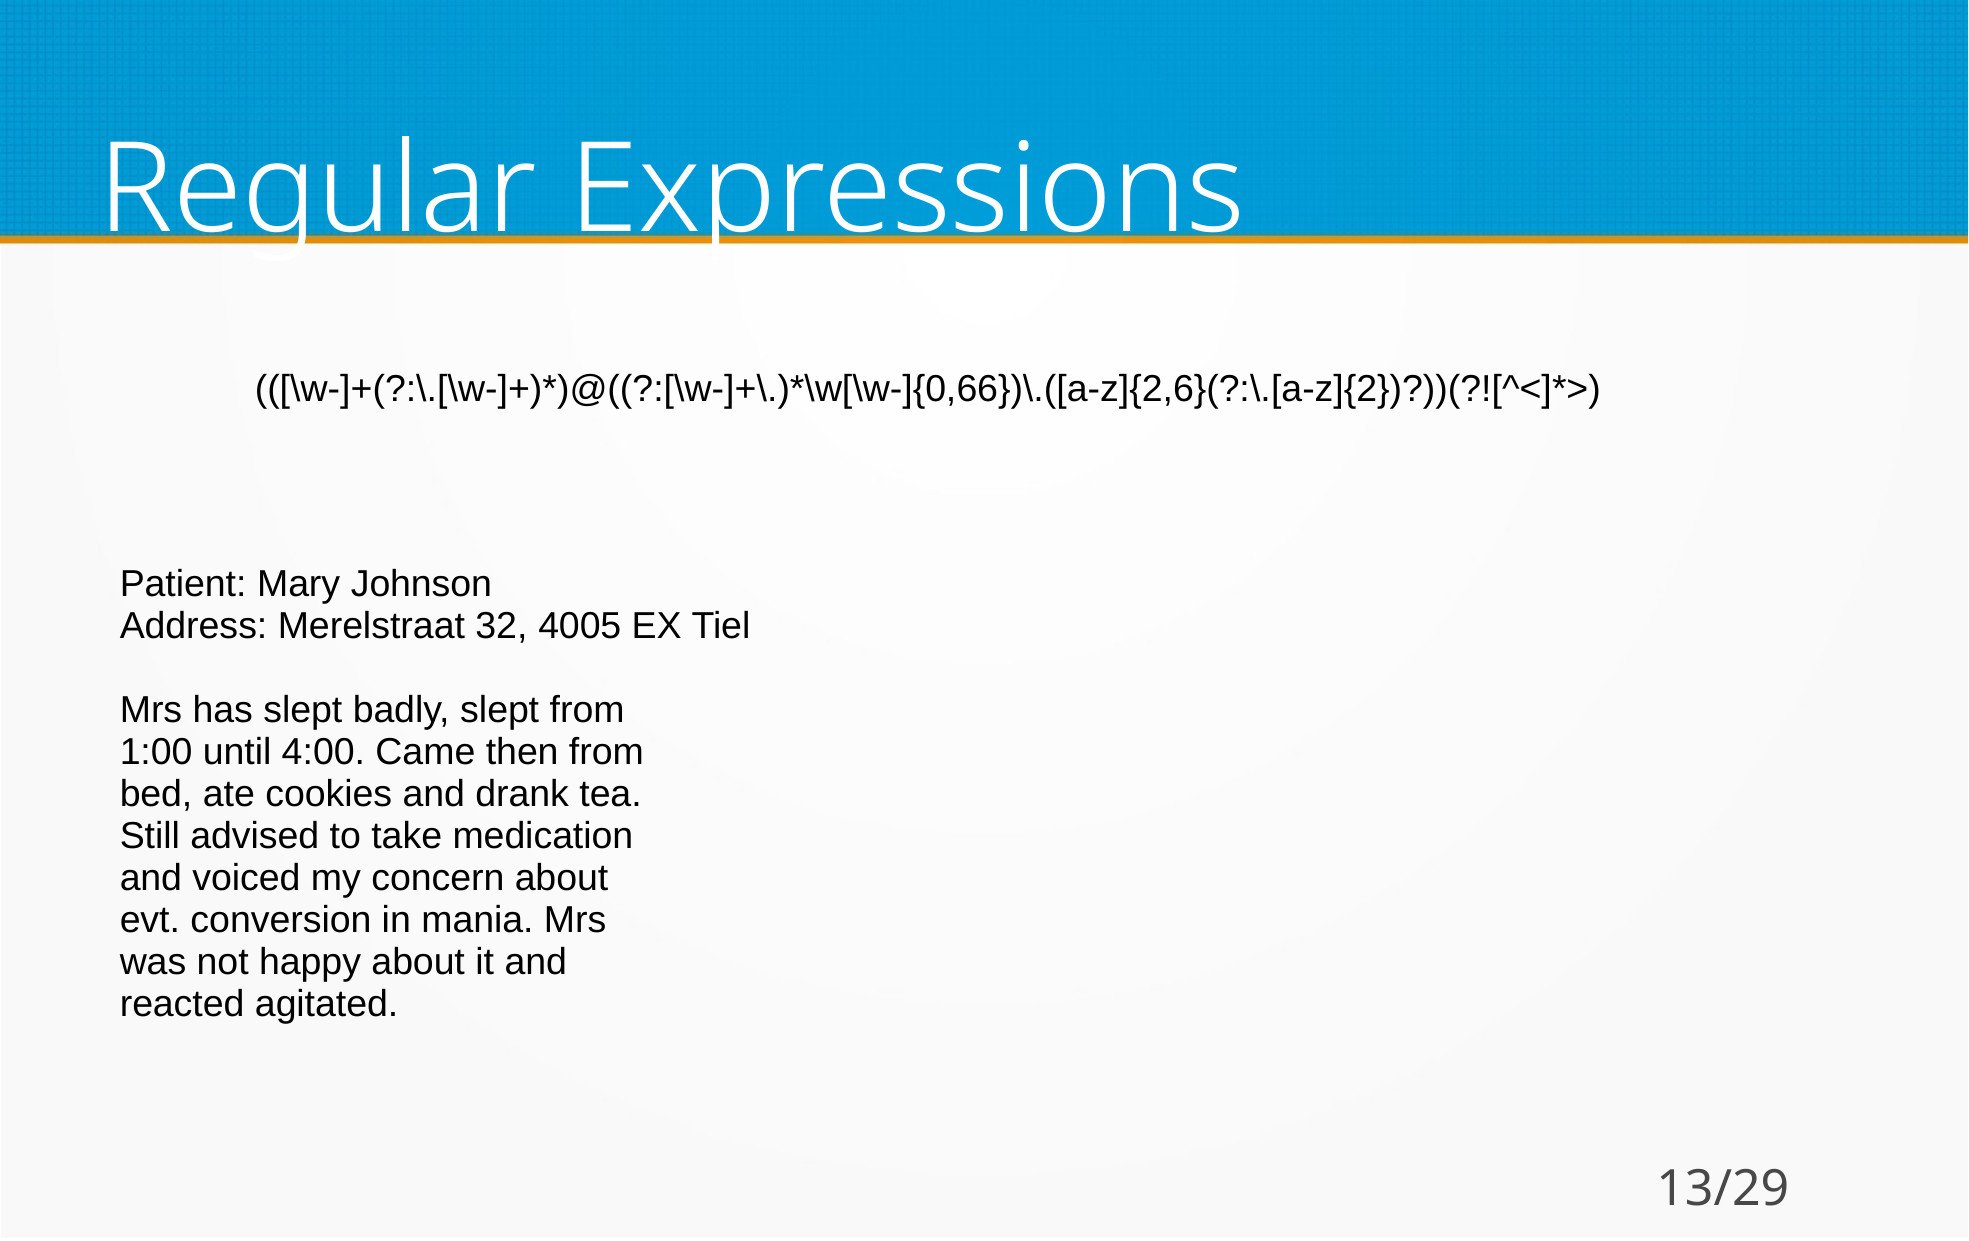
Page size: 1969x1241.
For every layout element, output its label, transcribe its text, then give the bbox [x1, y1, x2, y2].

text_box (([\w-]+(?:\.[\w-]+)*)@((?:[\w-]+\.)*\w[\w-]{0,66})\.([a-z]{2,6}(?:\.[a-z]{2})?))(?![^<]*>) [240, 360, 1771, 459]
picture [0, 233, 1969, 1241]
text_box Patient: Mary Johnson Address: Merelstraat 32, 4005 EX Tiel Mrs has slept badly, slept from 1:00 until 4:00. Came then from bed, ate cookies and drank tea. Still advised to take medication and voiced my concern about evt. conversion in mania. Mrs was not happy about it and reacted agitated. [105, 555, 856, 1032]
title Regular Expressions [98, 49, 1870, 257]
